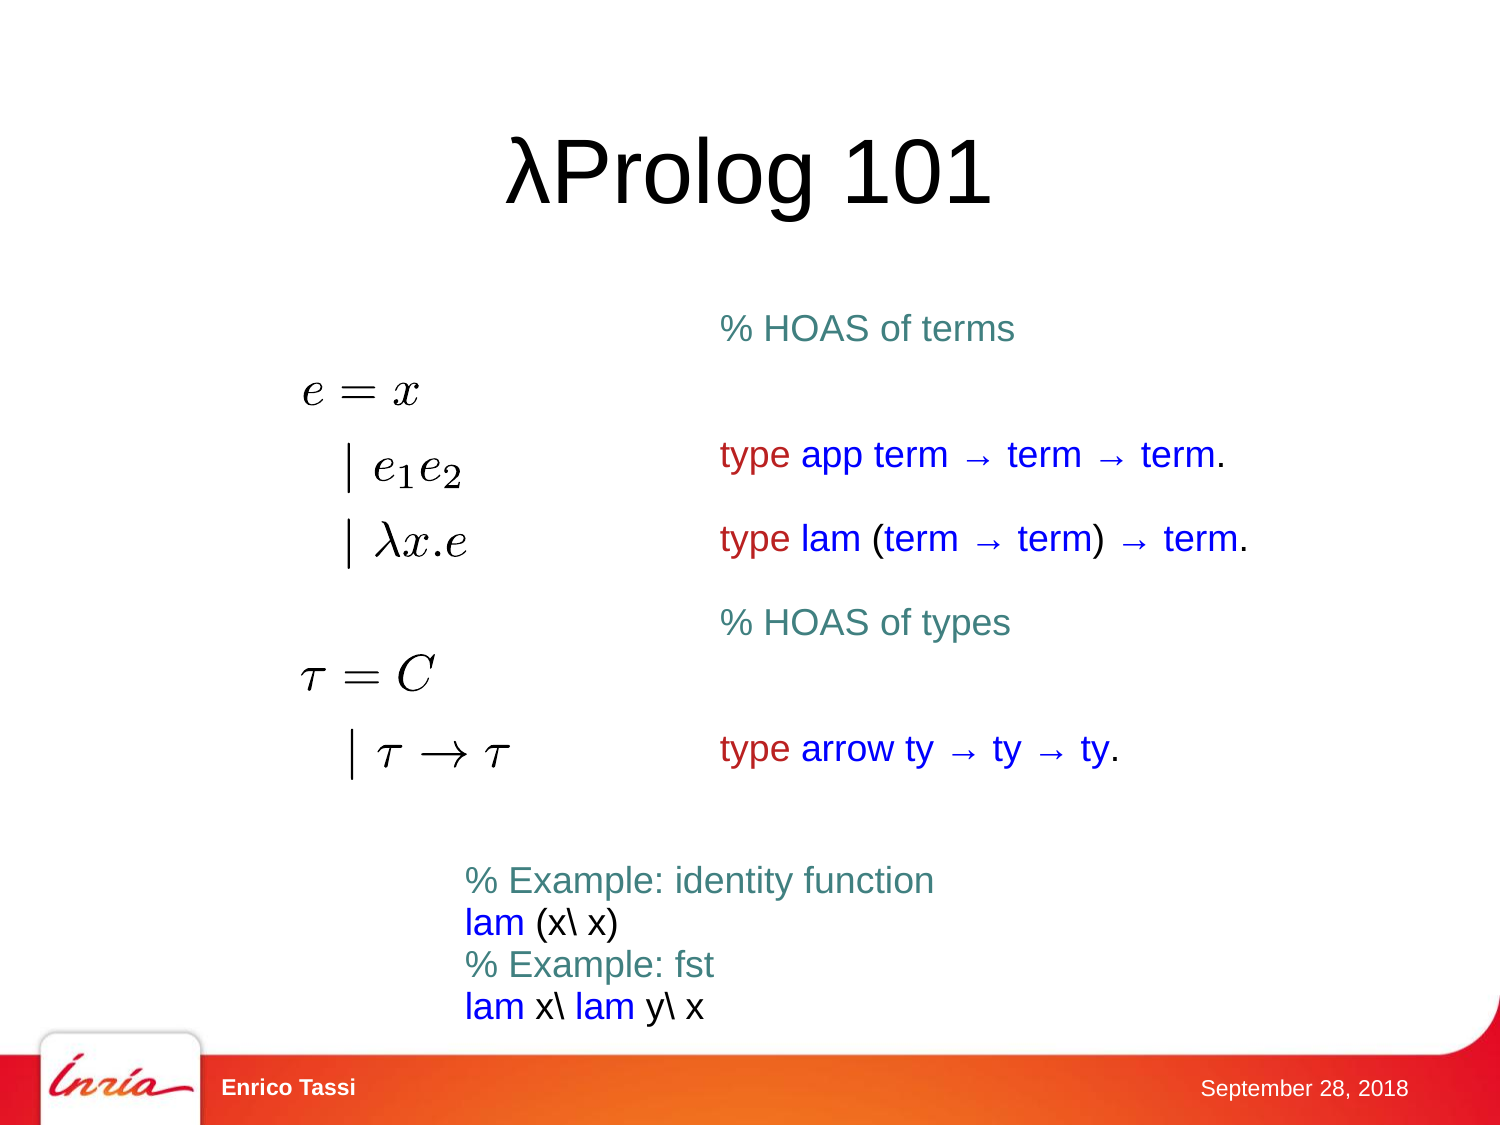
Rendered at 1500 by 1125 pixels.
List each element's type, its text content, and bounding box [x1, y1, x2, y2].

picture [0, 947, 1500, 1125]
text_box % Example: identity function lam (x\ x) % Example: fst lam x\ lam y\ x [450, 852, 961, 1036]
title λProlog 101 [131, 77, 1369, 266]
text_box % HOAS of terms type app term → term → term. type lam (term → term) → term. % HOAS of types type arrow ty → ty → ty. [705, 299, 1276, 811]
text_box [301, 382, 467, 569]
text_box [299, 654, 511, 781]
